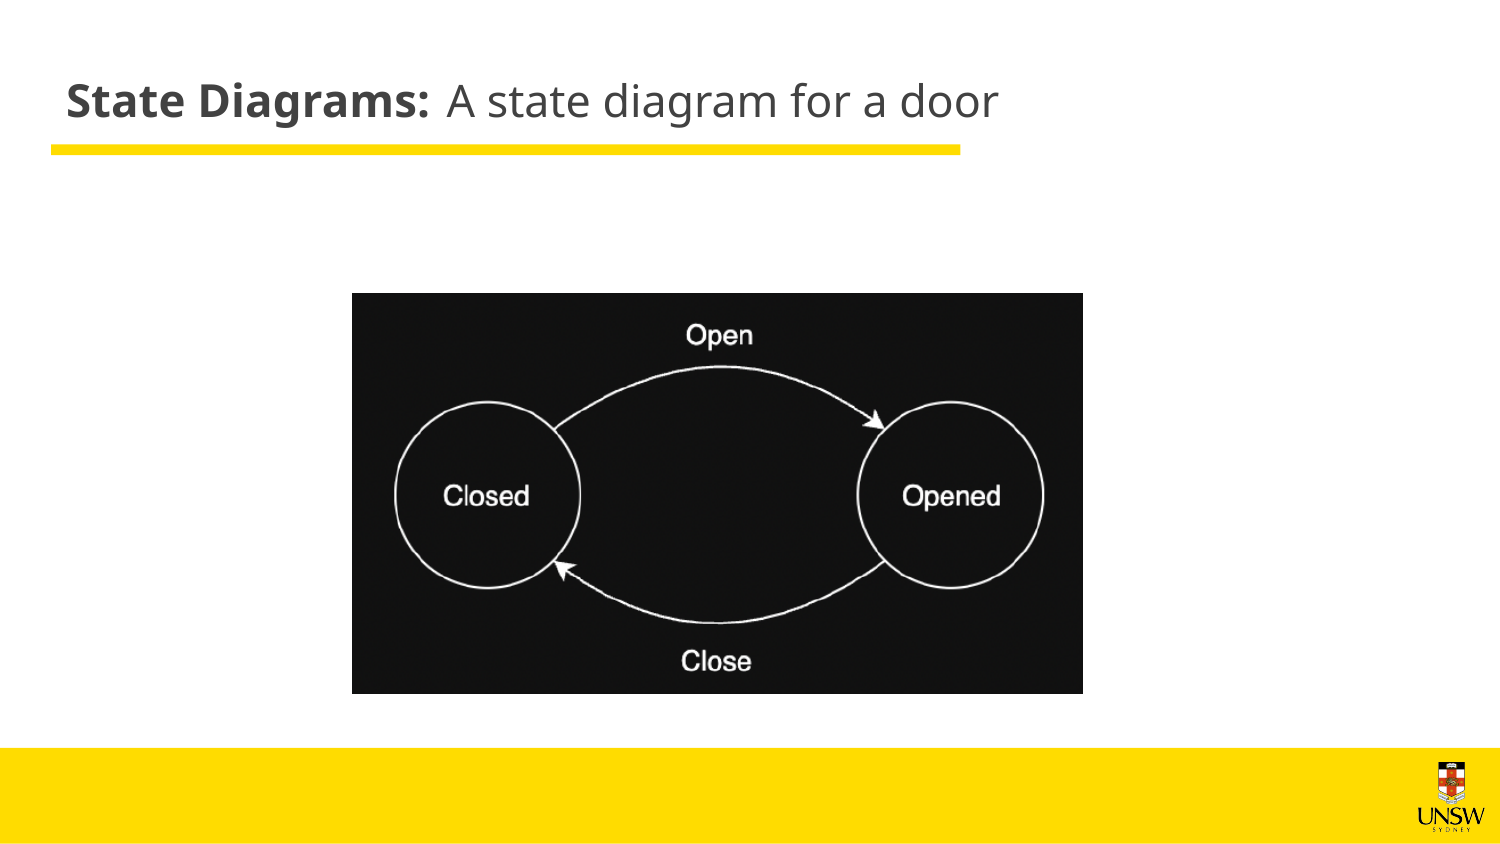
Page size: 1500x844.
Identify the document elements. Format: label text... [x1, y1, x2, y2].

text_box State Diagrams: A state diagram for a door [51, 24, 1449, 145]
picture [352, 293, 1083, 694]
text_box [51, 144, 961, 156]
picture [1418, 762, 1485, 832]
